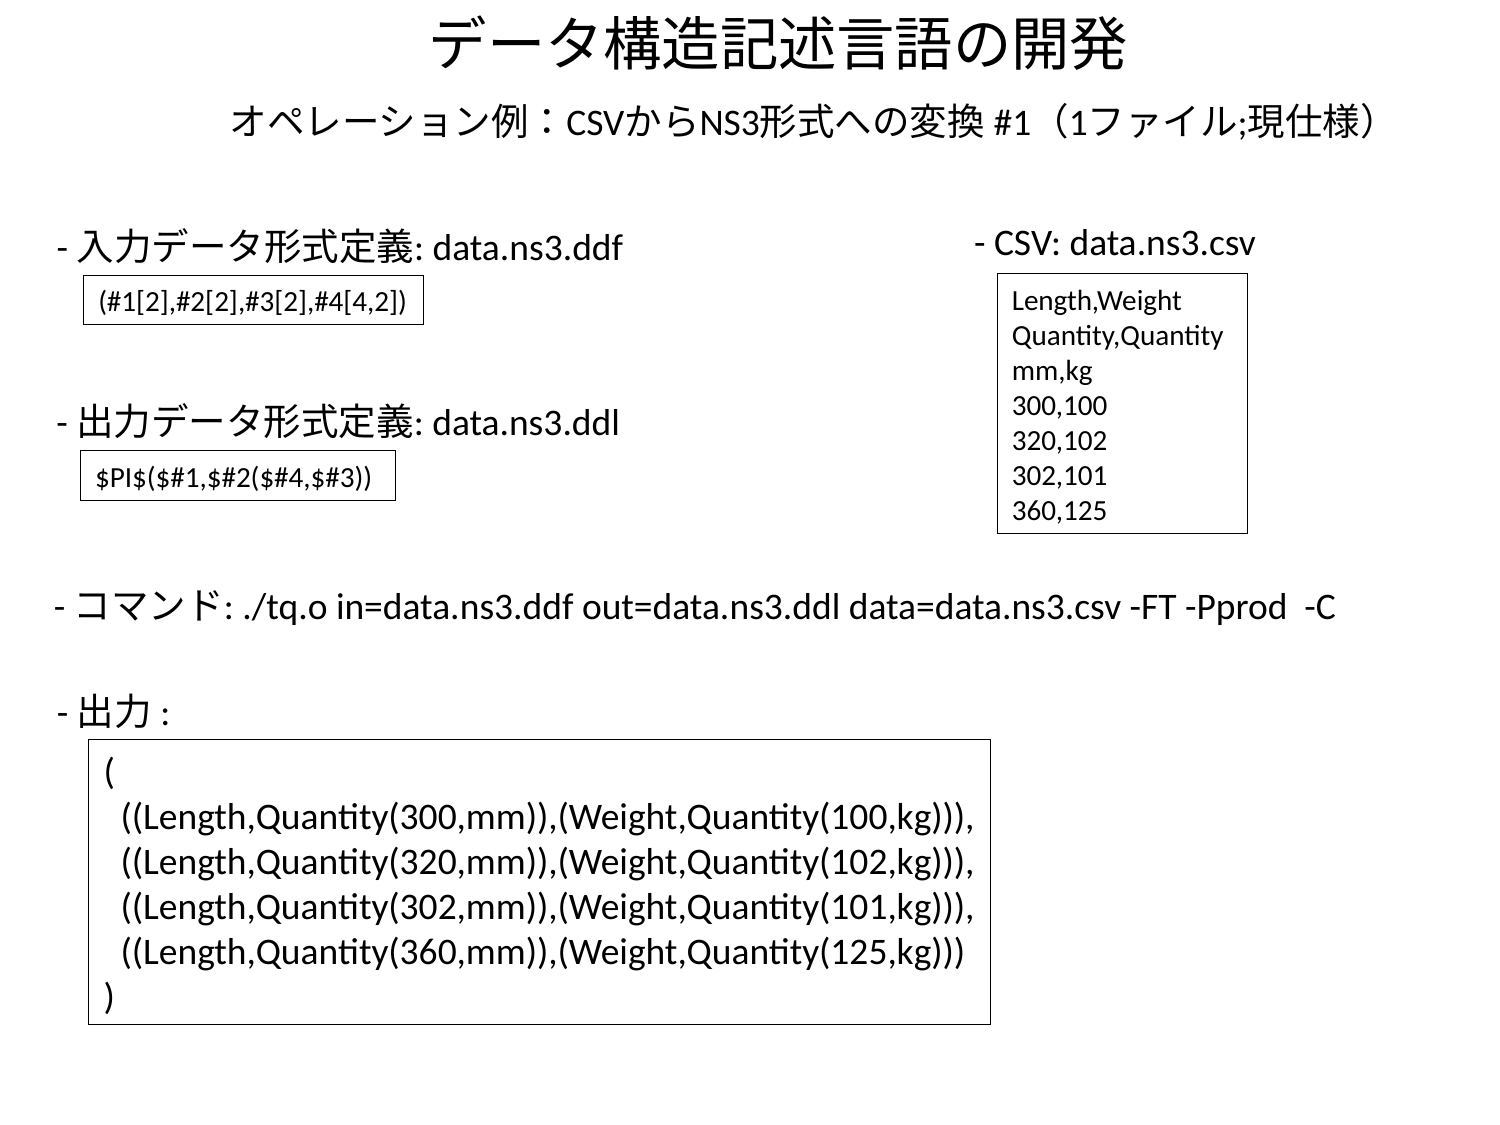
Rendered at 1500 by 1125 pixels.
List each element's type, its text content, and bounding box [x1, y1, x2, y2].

text_box ( ((Length,Quantity(300,mm)),(Weight,Quantity(100,kg))), ((Length,Quantity(320,mm)),(Weight,Quantity(102,kg))), ((Length,Quantity(302,mm)),(Weight,Quantity(101,kg))), ((Length,Quantity(360,mm)),(Weight,Quantity(125,kg))) ) [88, 739, 991, 1025]
text_box - 入力データ形式定義: data.ns3.ddf [41, 215, 639, 276]
text_box データ構造記述言語の開発 [414, 0, 1143, 85]
text_box - 出力データ形式定義: data.ns3.ddl [41, 390, 635, 451]
text_box - コマンド: ./tq.o in=data.ns3.ddf out=data.ns3.ddl data=data.ns3.csv -FT -Pprod -C [39, 574, 1352, 635]
text_box $PI$($#1,$#2($#4,$#3)) [80, 450, 396, 501]
text_box - 出力 : [42, 680, 194, 741]
text_box (#1[2],#2[2],#3[2],#4[4,2]) [83, 276, 424, 325]
text_box Length,Weight Quantity,Quantity mm,kg 300,100 320,102 302,101 360,125 [997, 273, 1248, 534]
text_box オペレーション例：CSVからNS3形式への変換 #1（1ファイル;現仕様） [214, 90, 1413, 151]
text_box - CSV: data.ns3.csv [959, 210, 1272, 271]
